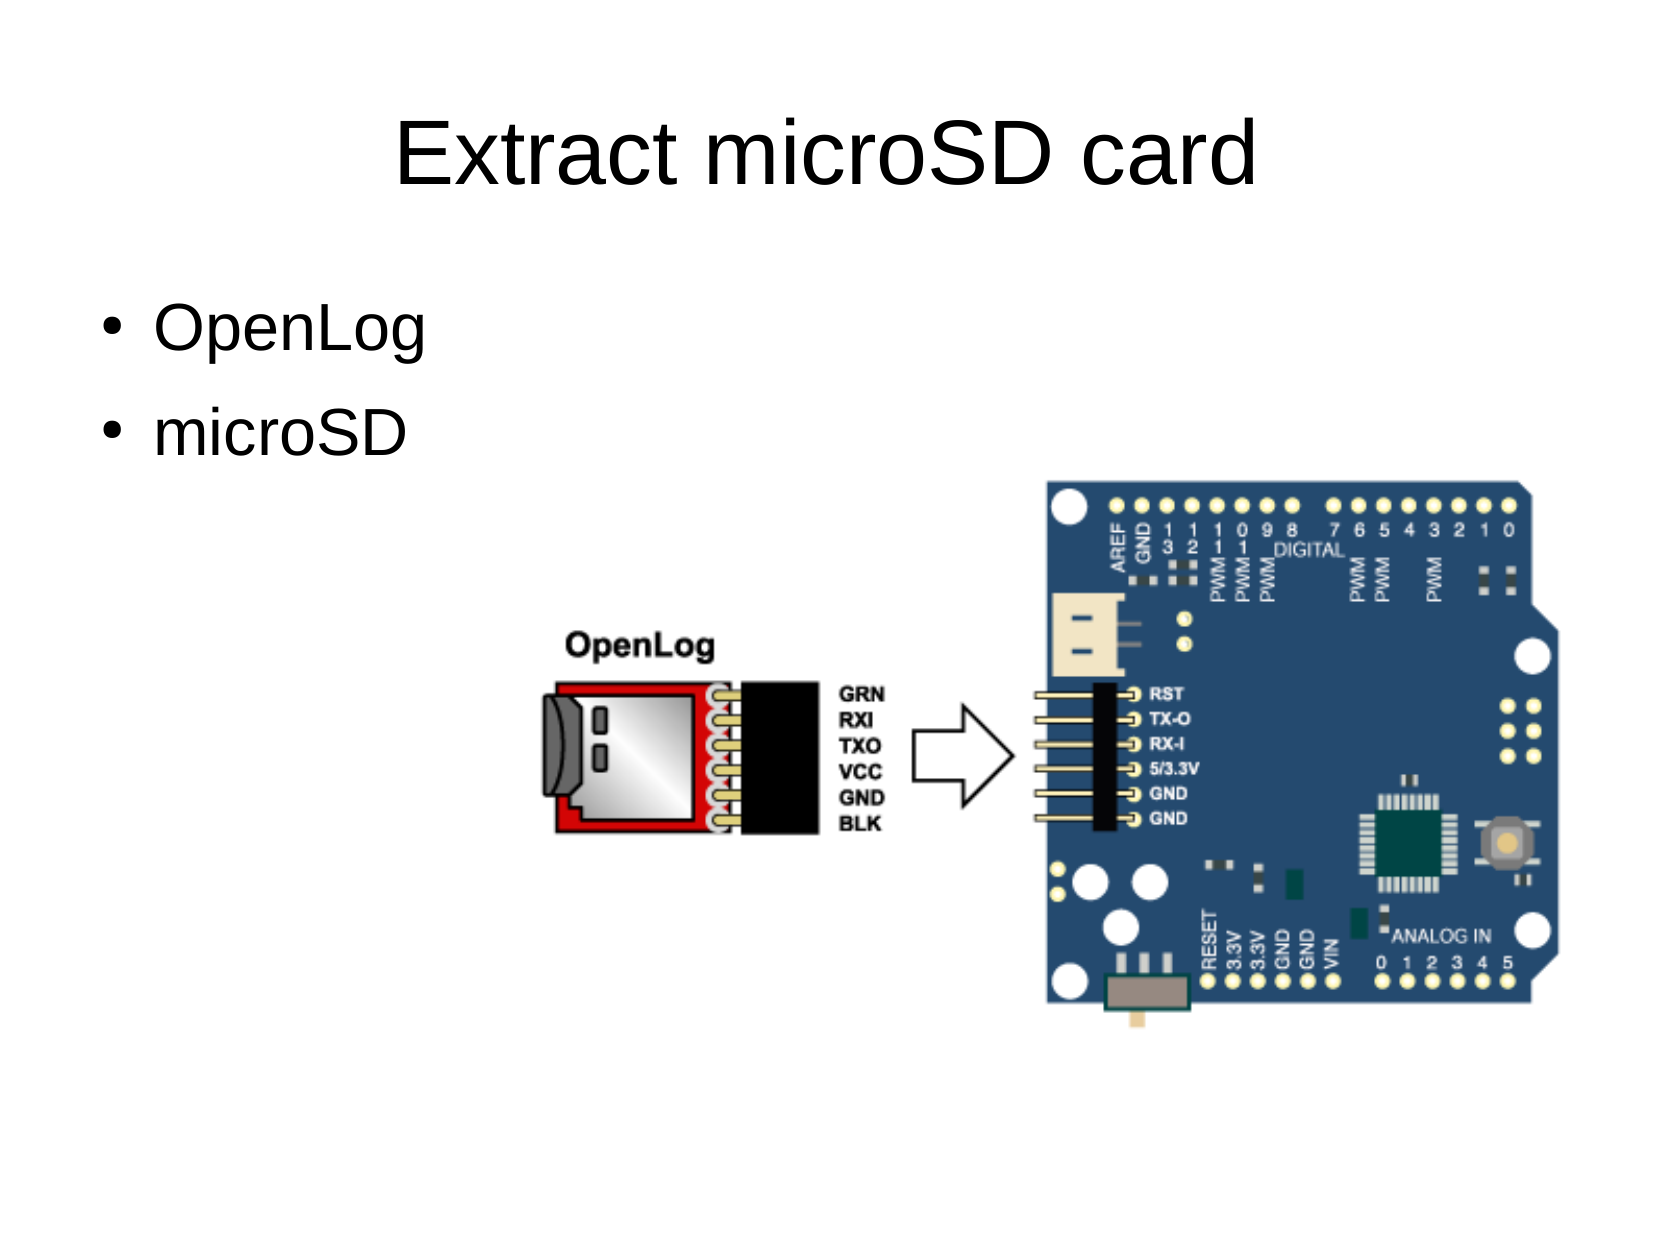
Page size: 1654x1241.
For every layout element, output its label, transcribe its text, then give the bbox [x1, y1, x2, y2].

title Extract microSD card [82, 49, 1571, 257]
picture [529, 458, 1571, 1040]
list OpenLog microSD [82, 290, 1571, 1010]
